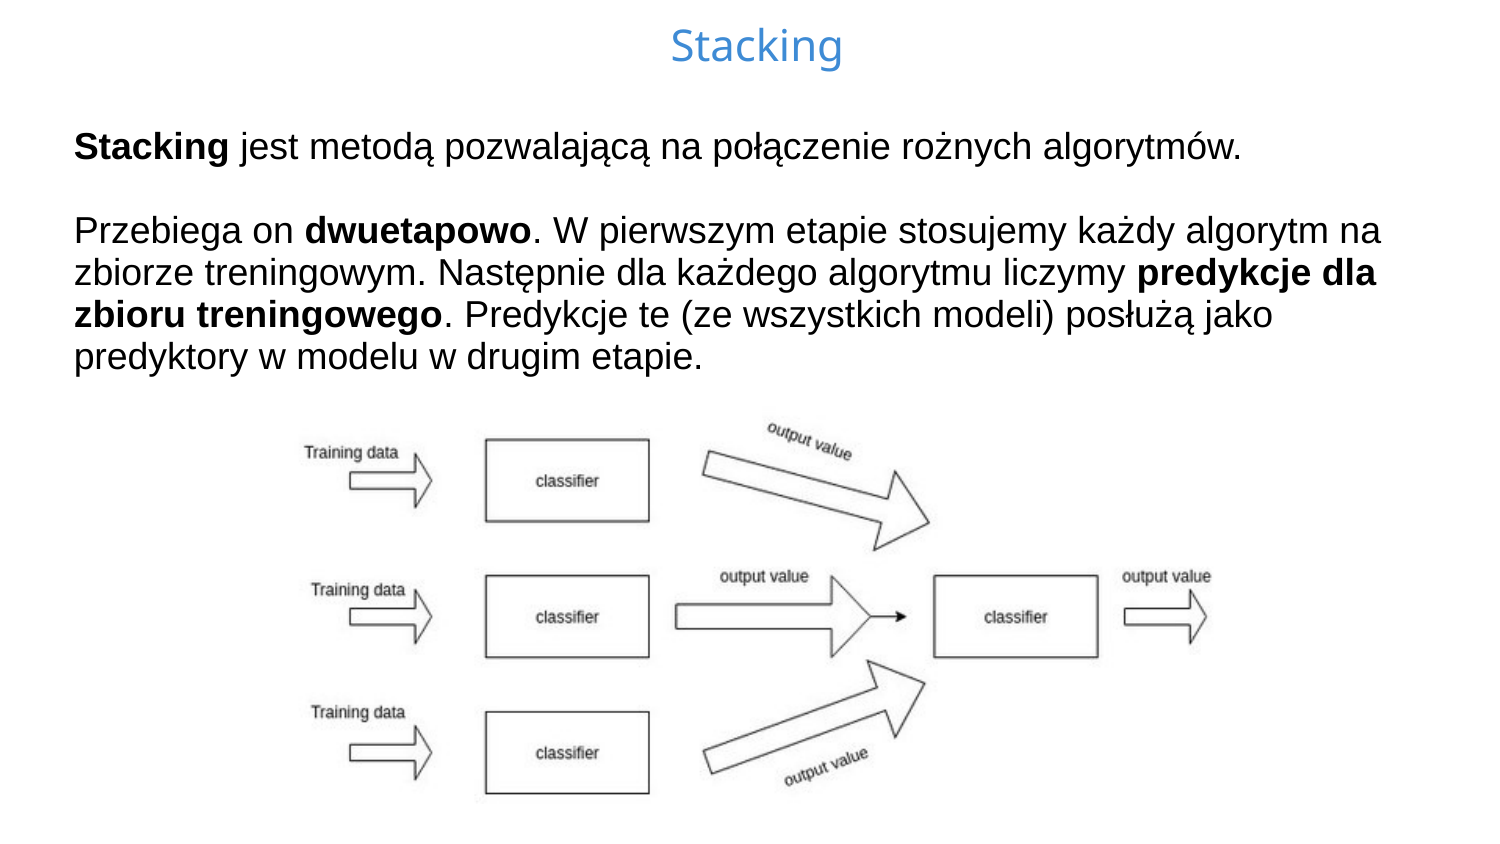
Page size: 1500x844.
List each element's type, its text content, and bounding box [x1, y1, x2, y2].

picture [287, 404, 1229, 804]
text_box Stacking jest metodą pozwalającą na połączenie rożnych algorytmów. Przebiega on dwuetapowo. W pierwszym etapie stosujemy każdy algorytm na zbiorze treningowym. Następnie dla każdego algorytmu liczymy predykcje dla zbioru treningowego. Predykcje te (ze wszystkich modeli) posłużą jako predyktory w modelu w drugim etapie. [59, 118, 1441, 385]
text_box Stacking [251, 11, 1264, 76]
